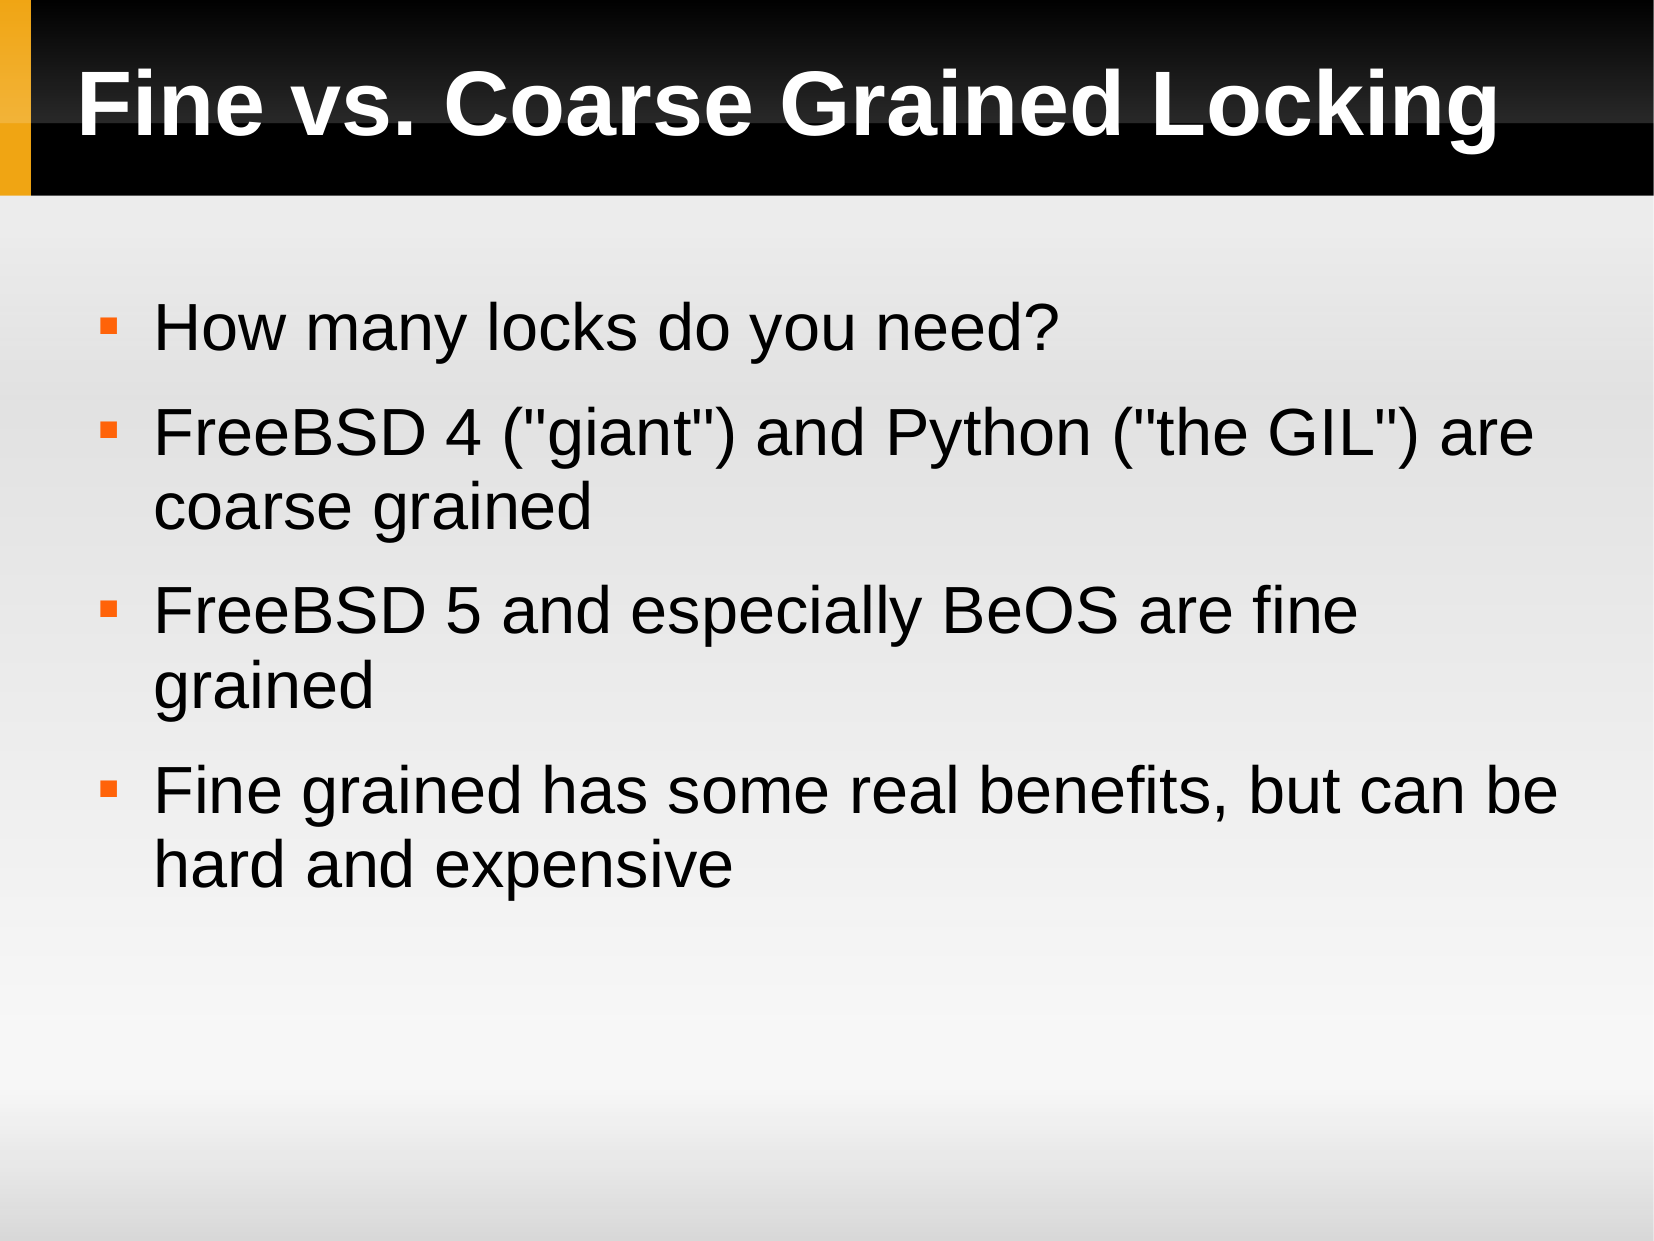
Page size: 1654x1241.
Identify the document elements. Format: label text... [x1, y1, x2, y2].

list How many locks do you need? FreeBSD 4 ("giant") and Python ("the GIL") are coarse grained FreeBSD 5 and especially BeOS are fine grained Fine grained has some real benefits, but can be hard and expensive [82, 290, 1571, 1109]
picture [0, 0, 1654, 1241]
title Fine vs. Coarse Grained Locking [76, 0, 1565, 208]
